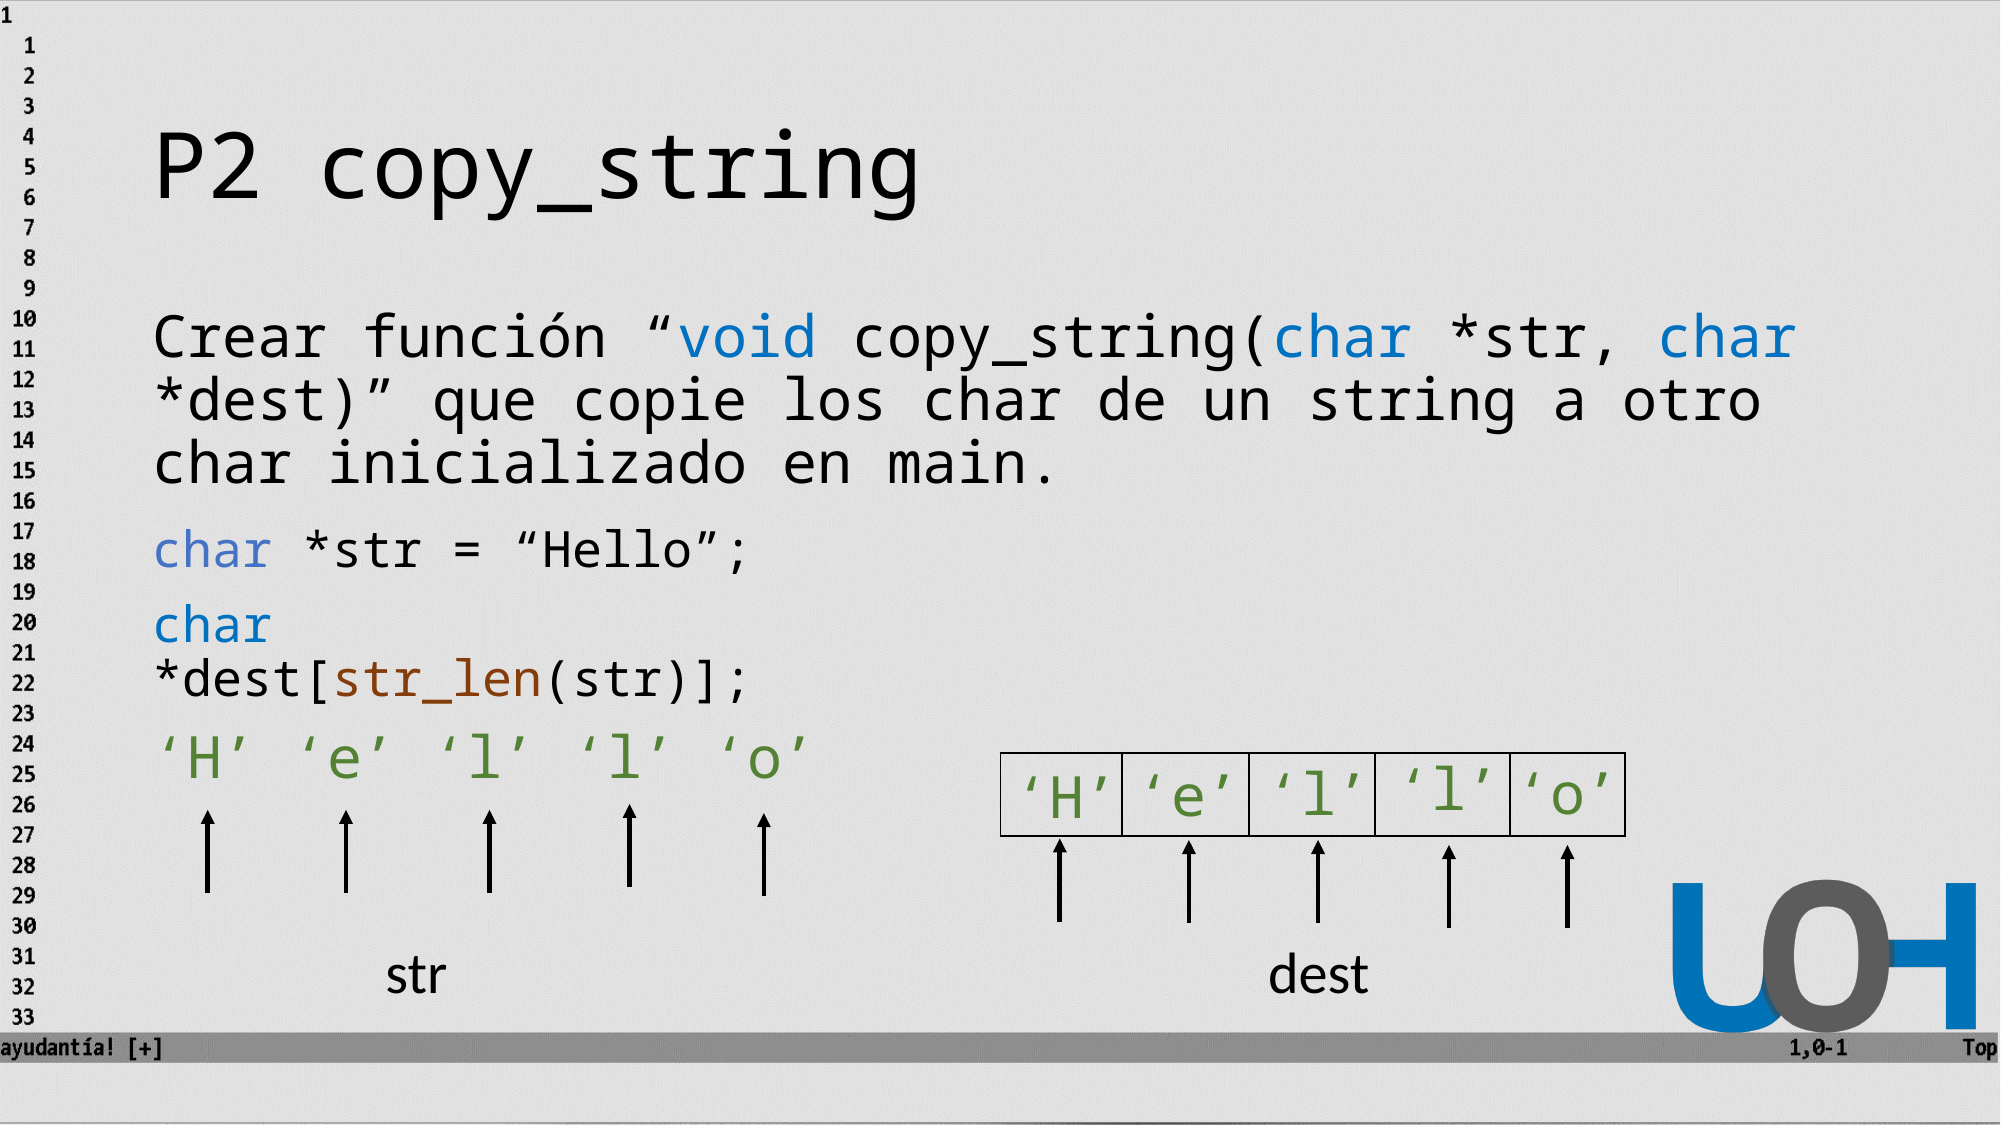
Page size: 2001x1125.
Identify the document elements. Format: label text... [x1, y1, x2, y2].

text_box ‘l’ [1381, 744, 1538, 830]
text_box ‘l’ [1251, 749, 1388, 835]
text_box ‘H’ [999, 752, 1163, 838]
text_box str [370, 928, 532, 1014]
text_box ‘e’ [1121, 751, 1275, 836]
list Crear función “void copy_string(char *str, char *dest)” que copie los char de un string a otro char inicializado en main. [137, 299, 1863, 533]
text_box ‘o’ [1500, 748, 1650, 834]
table_header [1388, 830, 1509, 835]
picture [0, 0, 2001, 1125]
text_box dest [1253, 927, 1415, 1013]
text_box char *str = “Hello”; char *dest[str_len(str)]; ‘H’ ‘e’ ‘l’ ‘l’ ‘o’ [137, 516, 893, 929]
title P2 copy_string [137, 59, 1863, 278]
